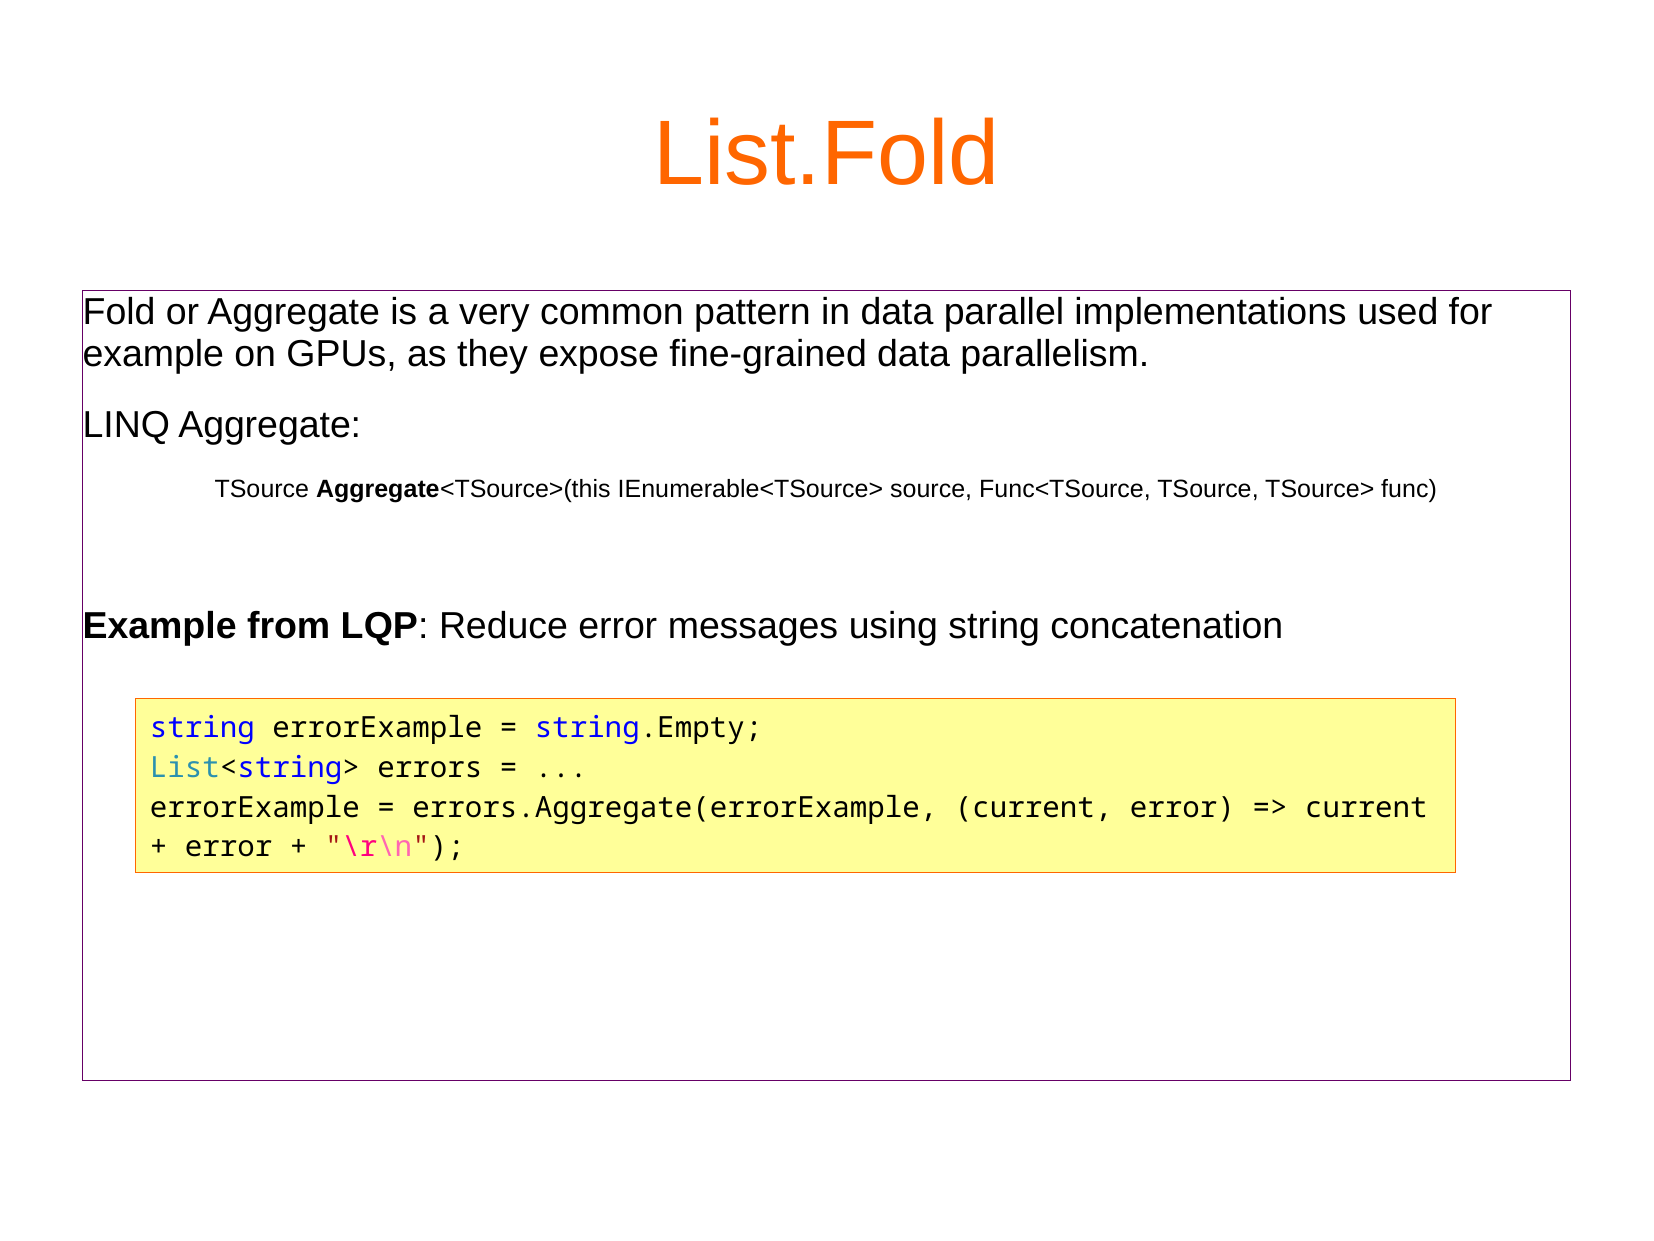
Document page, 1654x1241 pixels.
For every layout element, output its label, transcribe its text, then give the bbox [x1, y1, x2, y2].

title List.Fold [82, 49, 1571, 257]
text_box string errorExample = string.Empty; List<string> errors = ... errorExample = errors.Aggregate(errorExample, (current, error) => current + error + "\r\n"); [135, 698, 1456, 851]
list Fold or Aggregate is a very common pattern in data parallel implementations used for example on GPUs, as they expose fine-grained data parallelism. LINQ Aggregate: TSource Aggregate<TSource>(this IEnumerable<TSource> source, Func<TSource, TSource, TSource> func) Example from LQP: Reduce error messages using string concatenation [82, 290, 1571, 1081]
